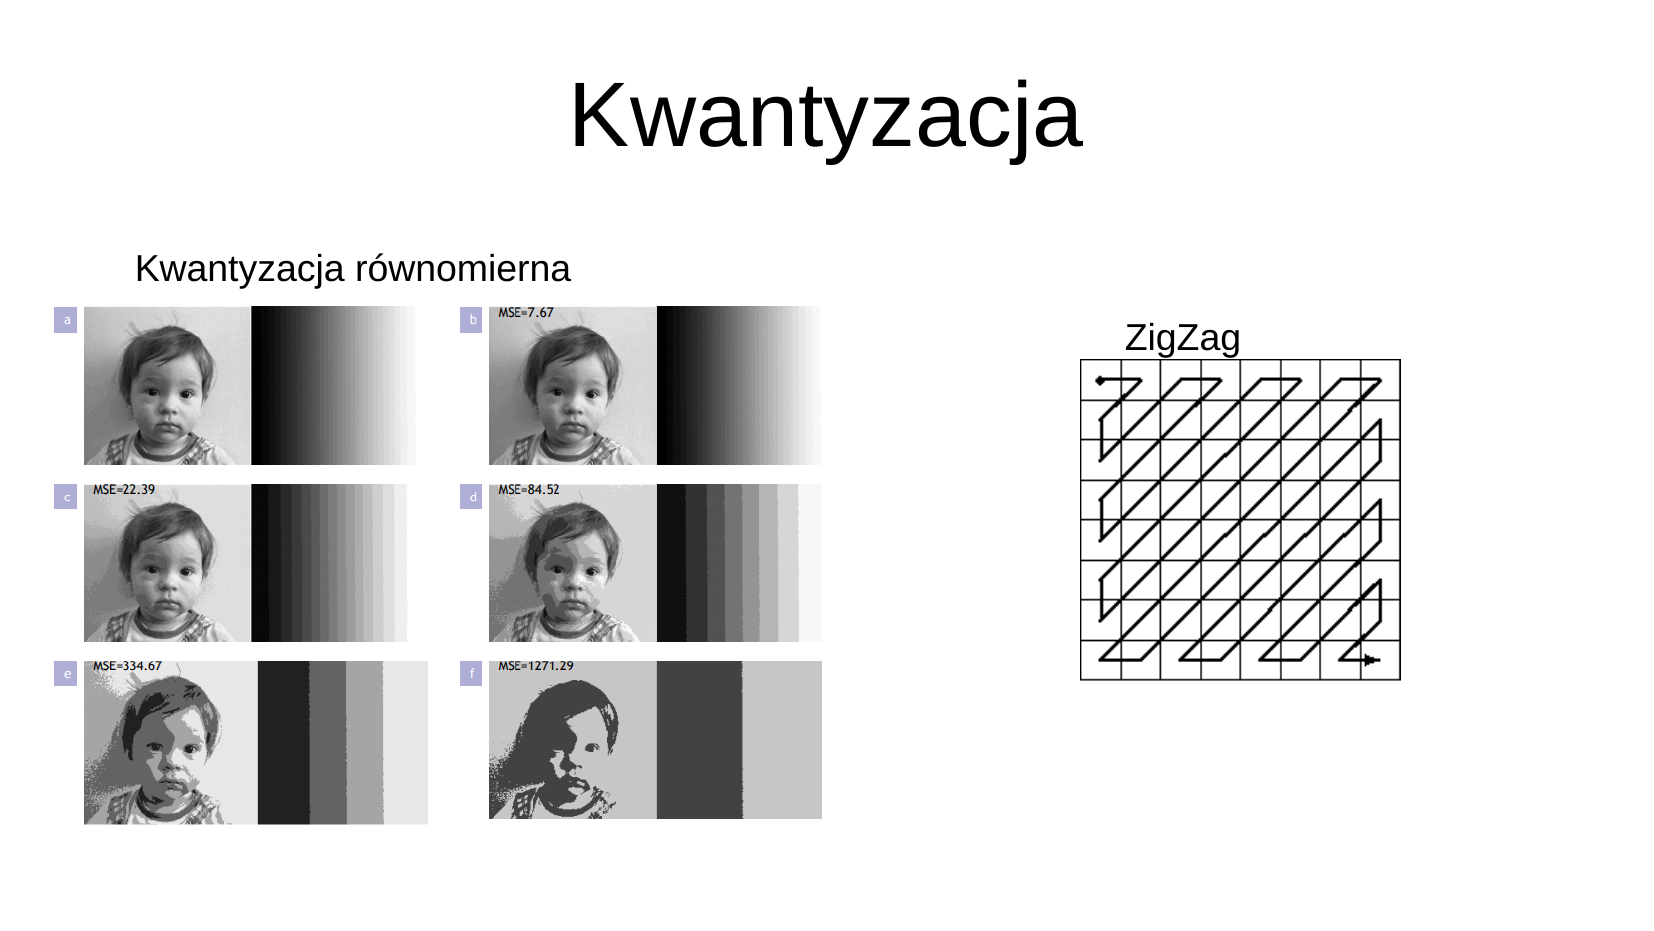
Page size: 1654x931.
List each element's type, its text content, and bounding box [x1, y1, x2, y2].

picture [1080, 359, 1401, 684]
title Kwantyzacja [82, 37, 1571, 193]
picture [45, 296, 829, 826]
text_box Kwantyzacja równomierna [120, 240, 587, 312]
text_box ZigZag [1110, 309, 1257, 367]
